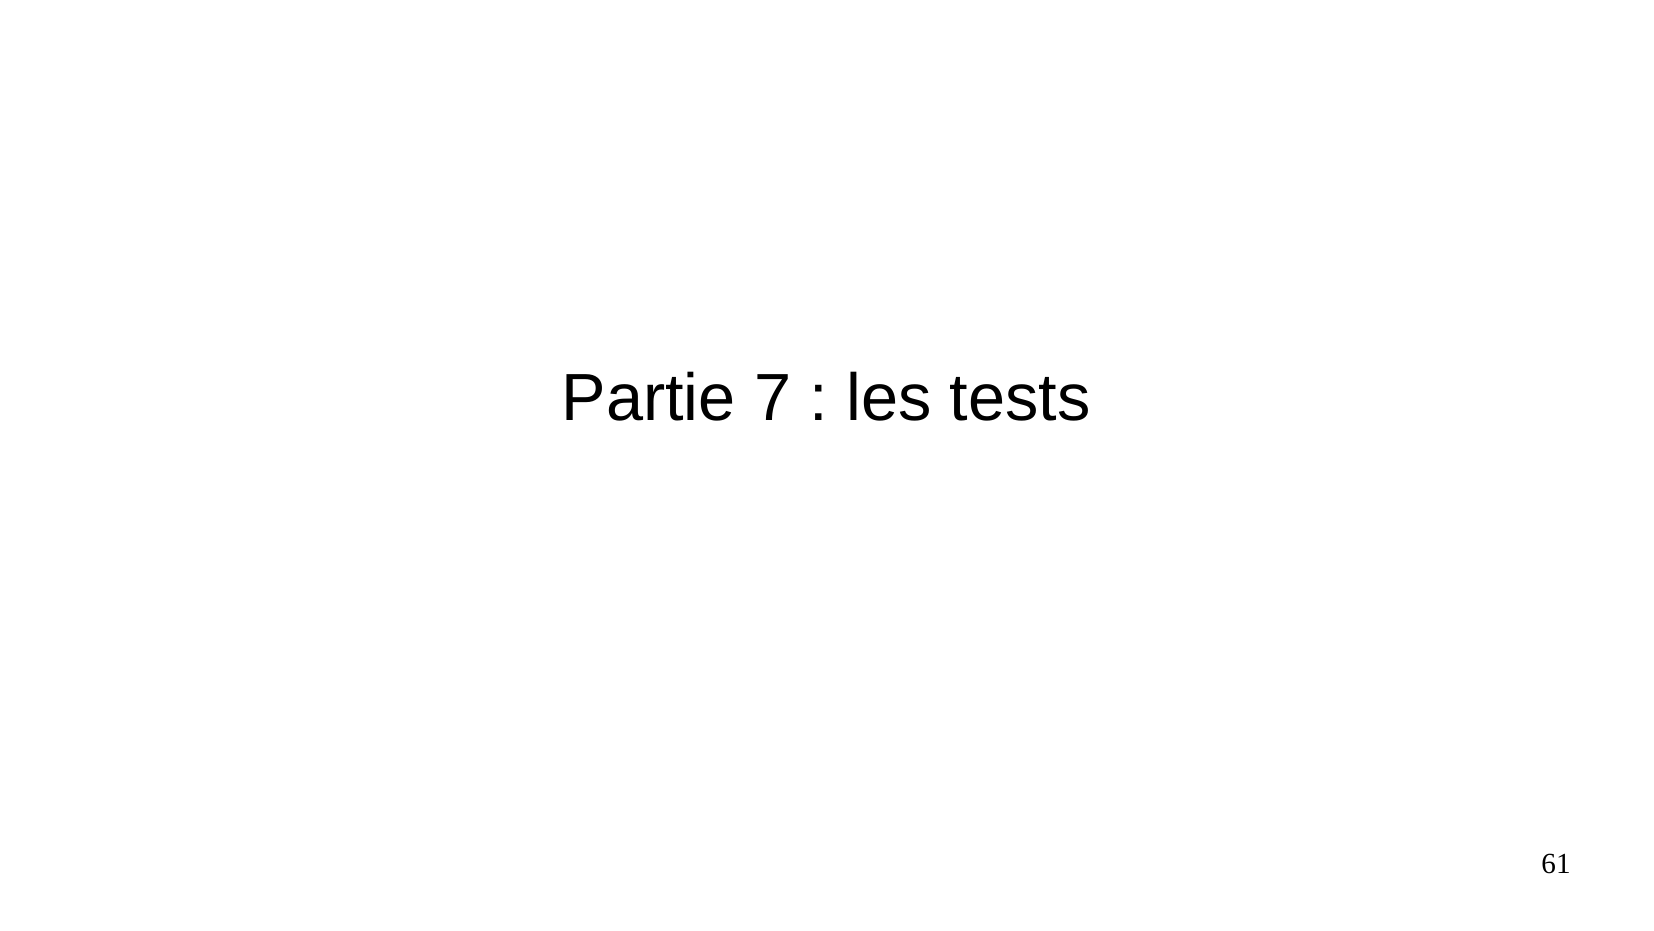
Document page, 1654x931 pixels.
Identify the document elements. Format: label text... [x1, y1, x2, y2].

subtitle Partie 7 : les tests [82, 37, 1571, 757]
